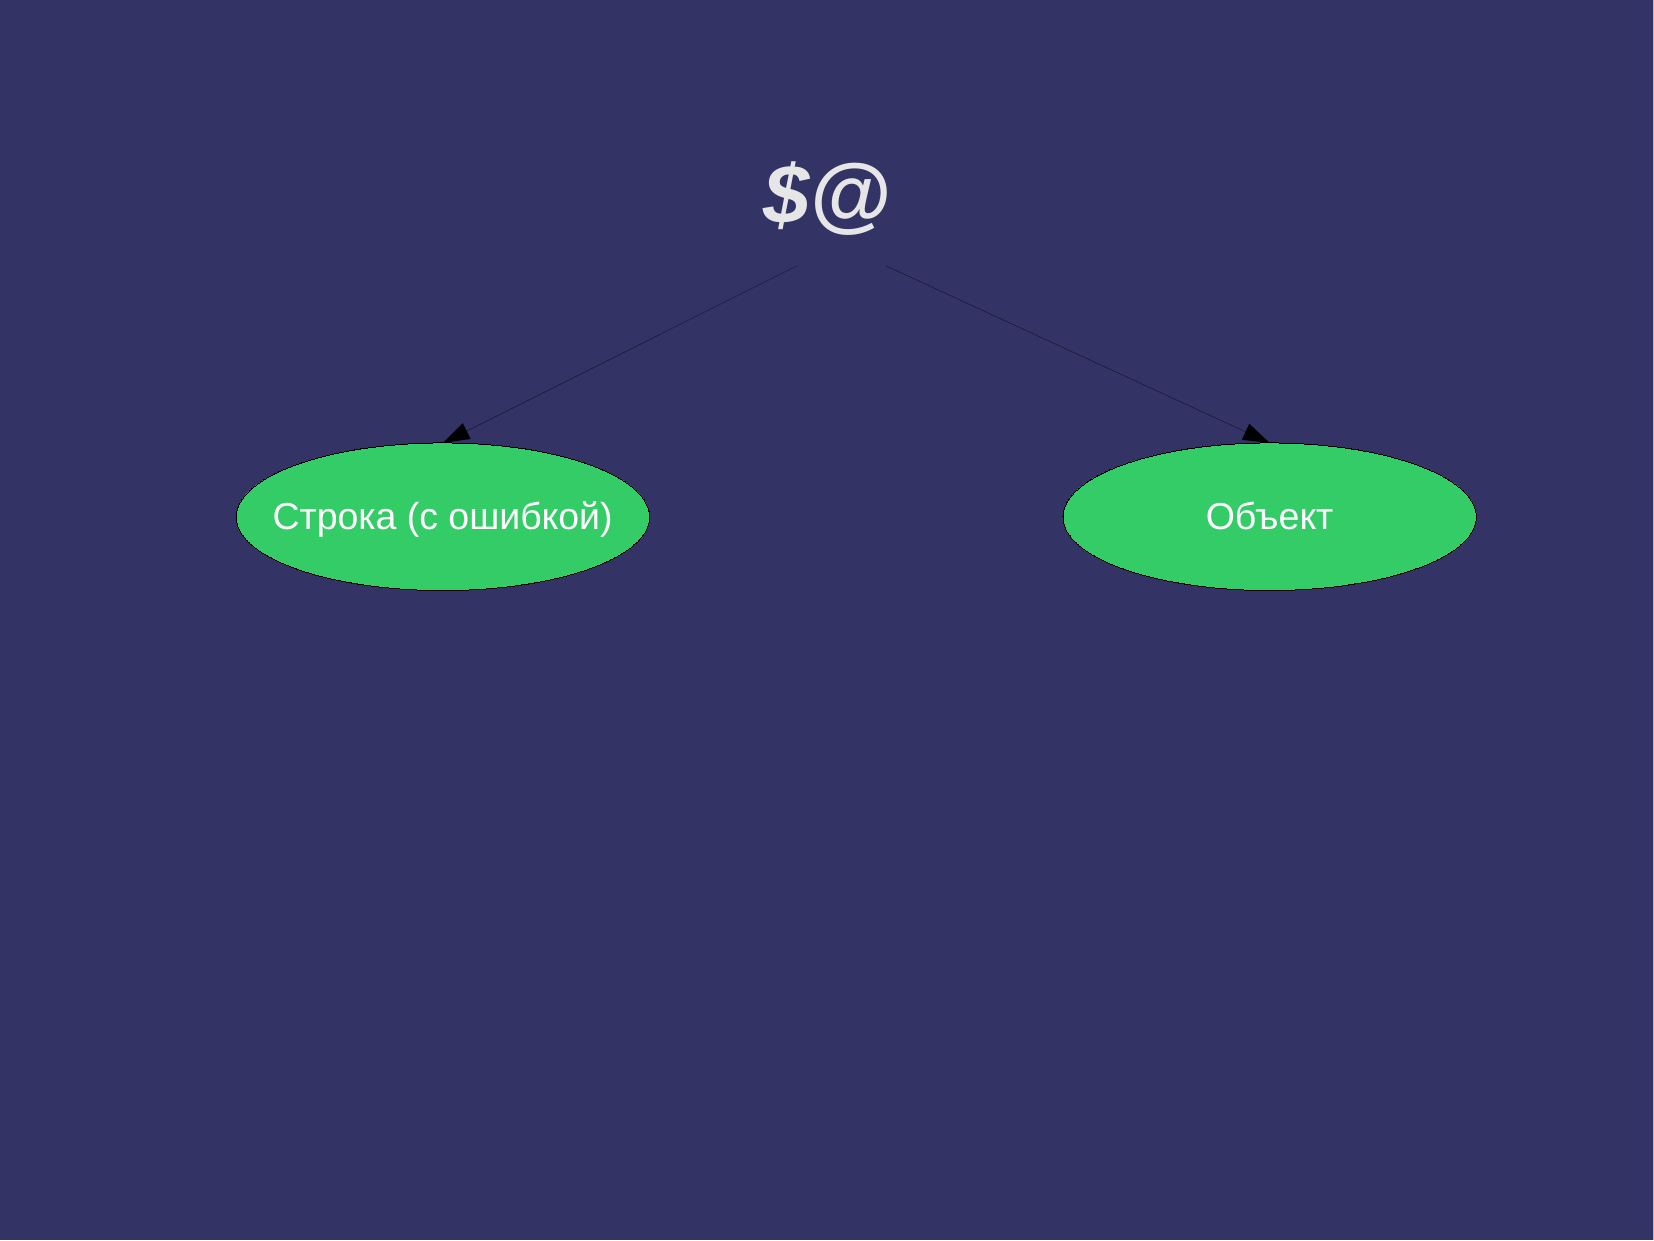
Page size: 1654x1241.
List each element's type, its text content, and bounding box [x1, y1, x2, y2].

title $@ [118, 90, 1536, 298]
text_box Объект [1062, 442, 1477, 591]
text_box Строка (с ошибкой) [236, 442, 650, 591]
